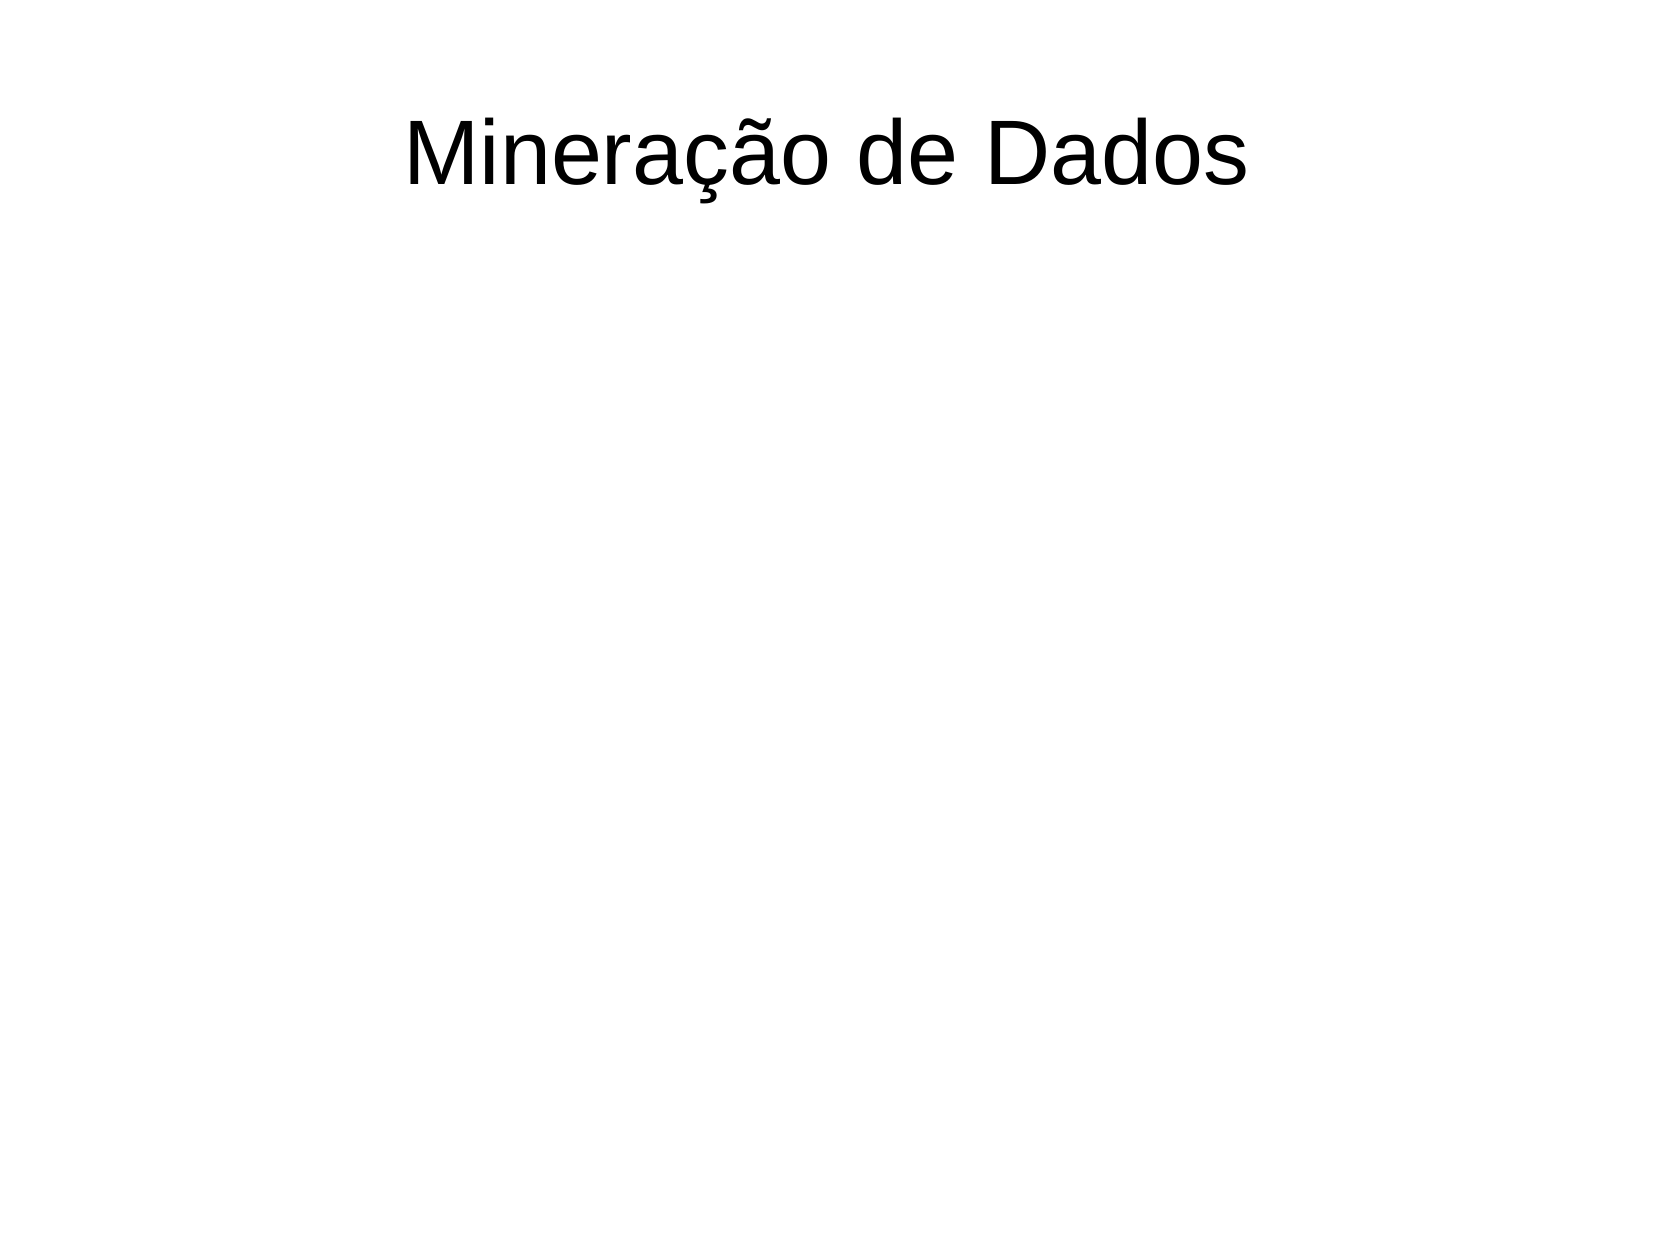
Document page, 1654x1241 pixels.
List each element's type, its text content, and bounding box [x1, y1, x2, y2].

title Mineração de Dados [82, 49, 1571, 257]
